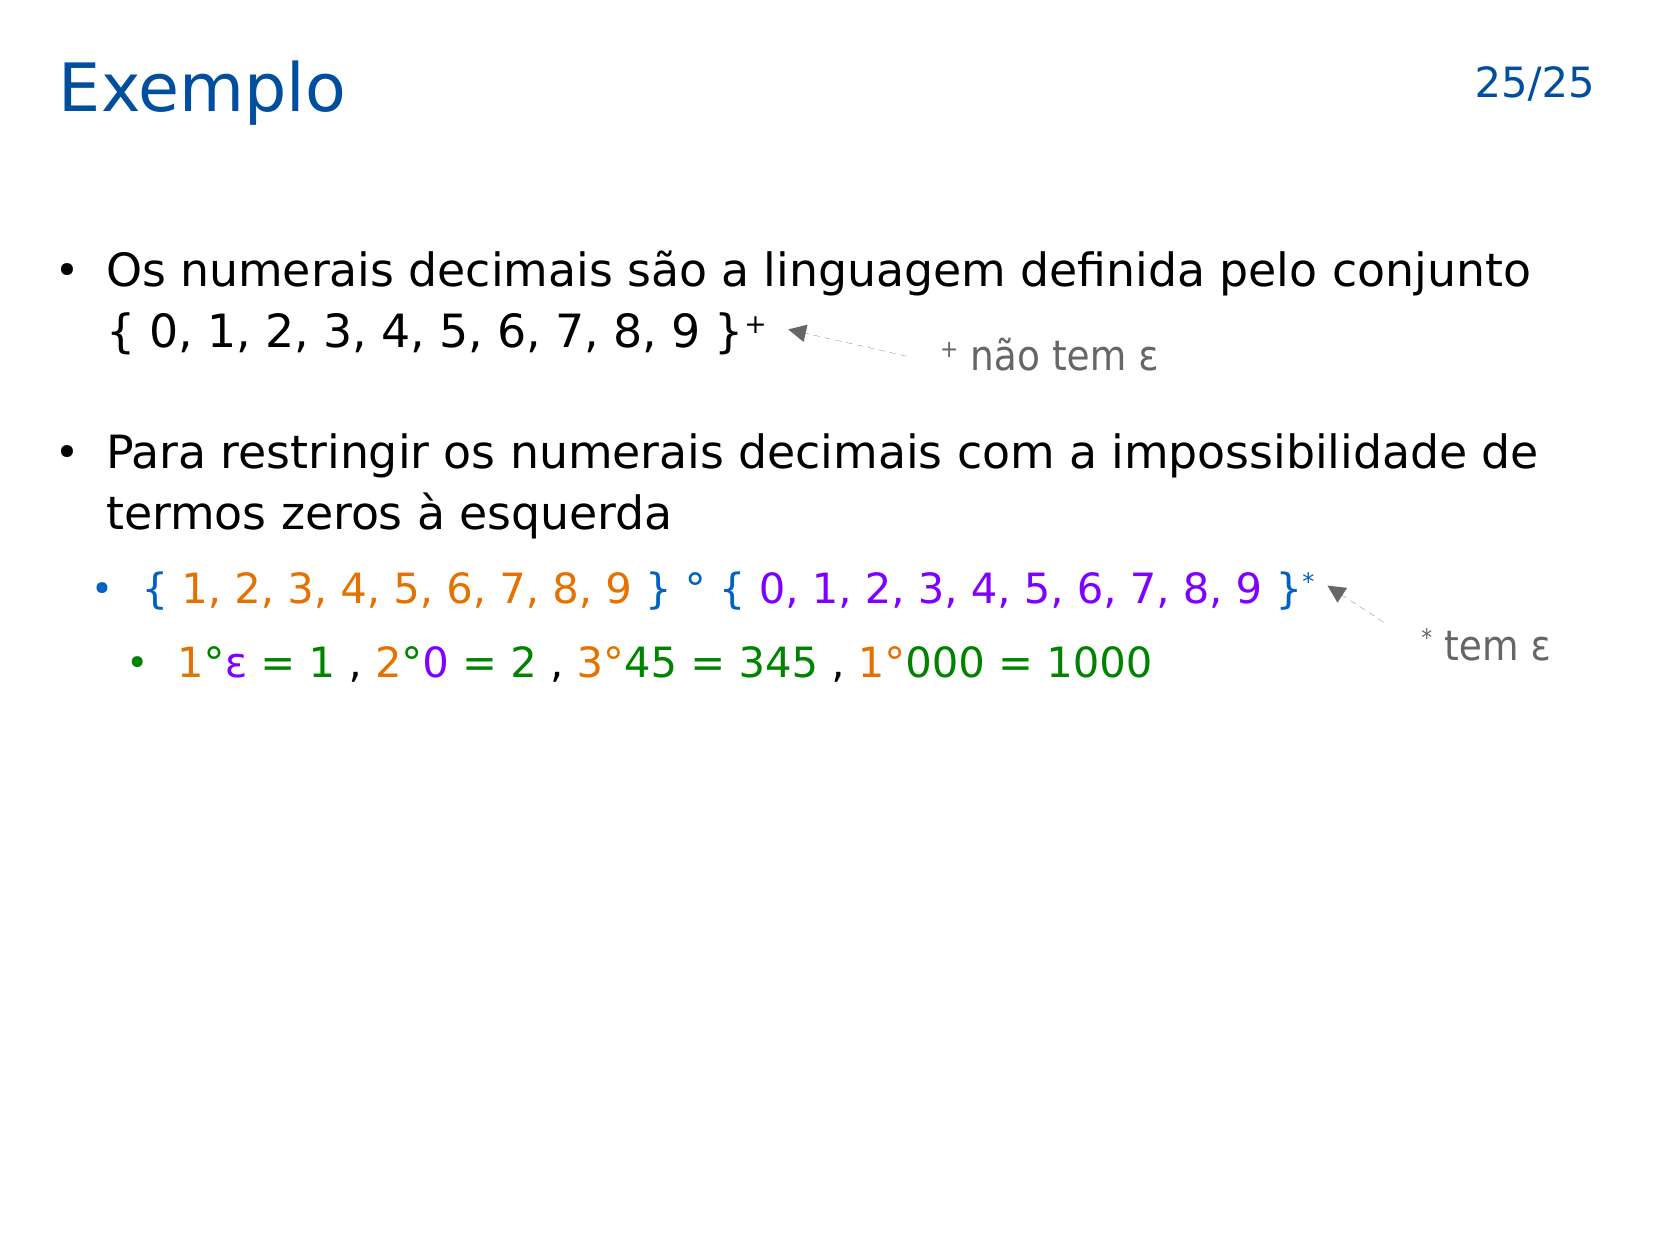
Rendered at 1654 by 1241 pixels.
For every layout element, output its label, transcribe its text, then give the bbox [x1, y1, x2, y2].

title Exemplo [59, 29, 1625, 148]
text_box + não tem ε [925, 324, 1198, 388]
text_box * tem ε [1406, 614, 1581, 678]
list Os numerais decimais são a linguagem definida pelo conjunto { 0, 1, 2, 3, 4, 5, 6, 7, 8, 9 }+ Para restringir os numerais decimais com a impossibilidade de termos zeros à esquerda { 1, 2, 3, 4, 5, 6, 7, 8, 9 } ° { 0, 1, 2, 3, 4, 5, 6, 7, 8, 9 }* 1°ε = 1 , 2°0 = 2 , 3°45 = 345 , 1°000 = 1000 [59, 236, 1595, 1211]
